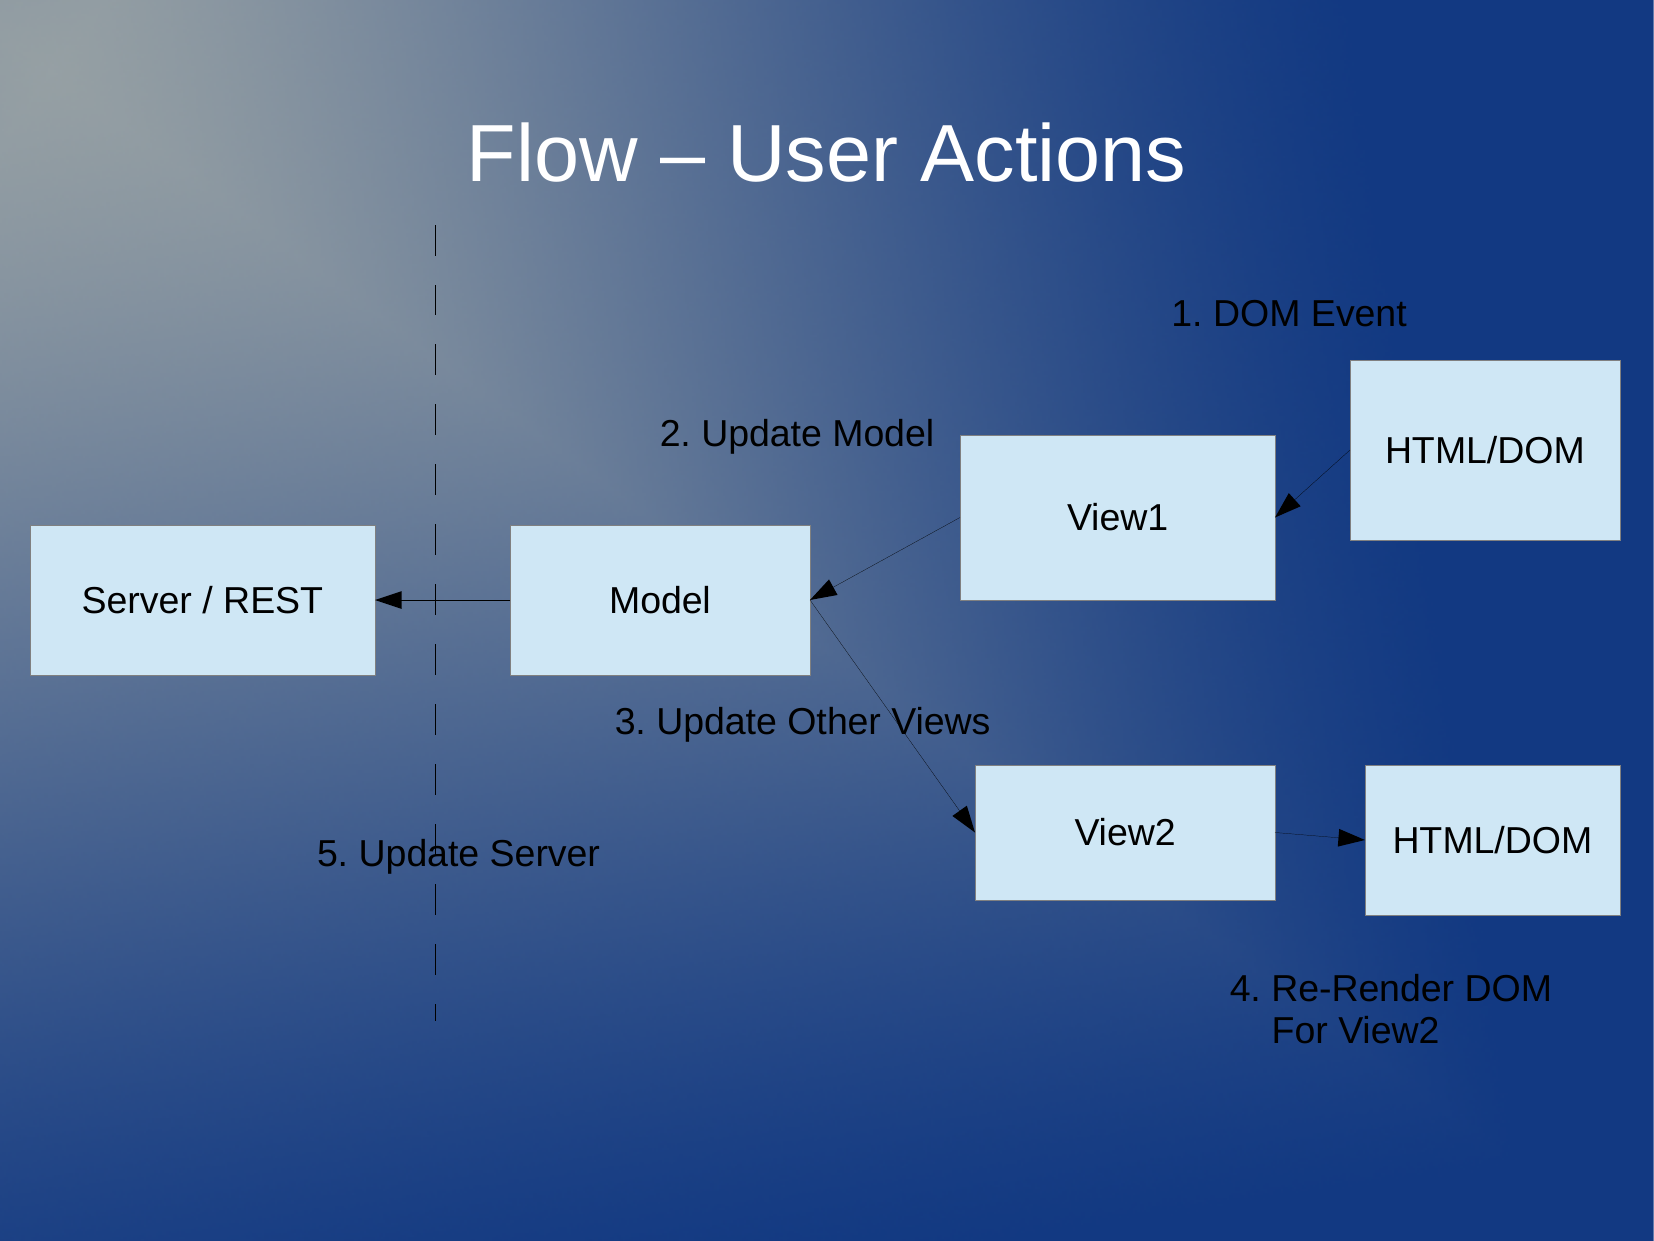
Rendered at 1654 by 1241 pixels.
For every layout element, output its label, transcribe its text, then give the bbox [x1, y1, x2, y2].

text_box View2 [975, 765, 1276, 901]
text_box 3. Update Other Views [600, 693, 1006, 751]
text_box HTML/DOM [1365, 765, 1621, 916]
text_box 4. Re-Render DOM For View2 [1215, 960, 1578, 1059]
text_box 1. DOM Event [1156, 285, 1422, 342]
text_box Model [510, 525, 811, 676]
text_box Server / REST [30, 525, 376, 676]
text_box 5. Update Server [302, 825, 616, 882]
title Flow – User Actions [82, 49, 1571, 257]
picture [0, 0, 1654, 1241]
text_box View1 [960, 435, 1276, 601]
text_box HTML/DOM [1350, 360, 1621, 541]
text_box 2. Update Model [645, 405, 950, 462]
